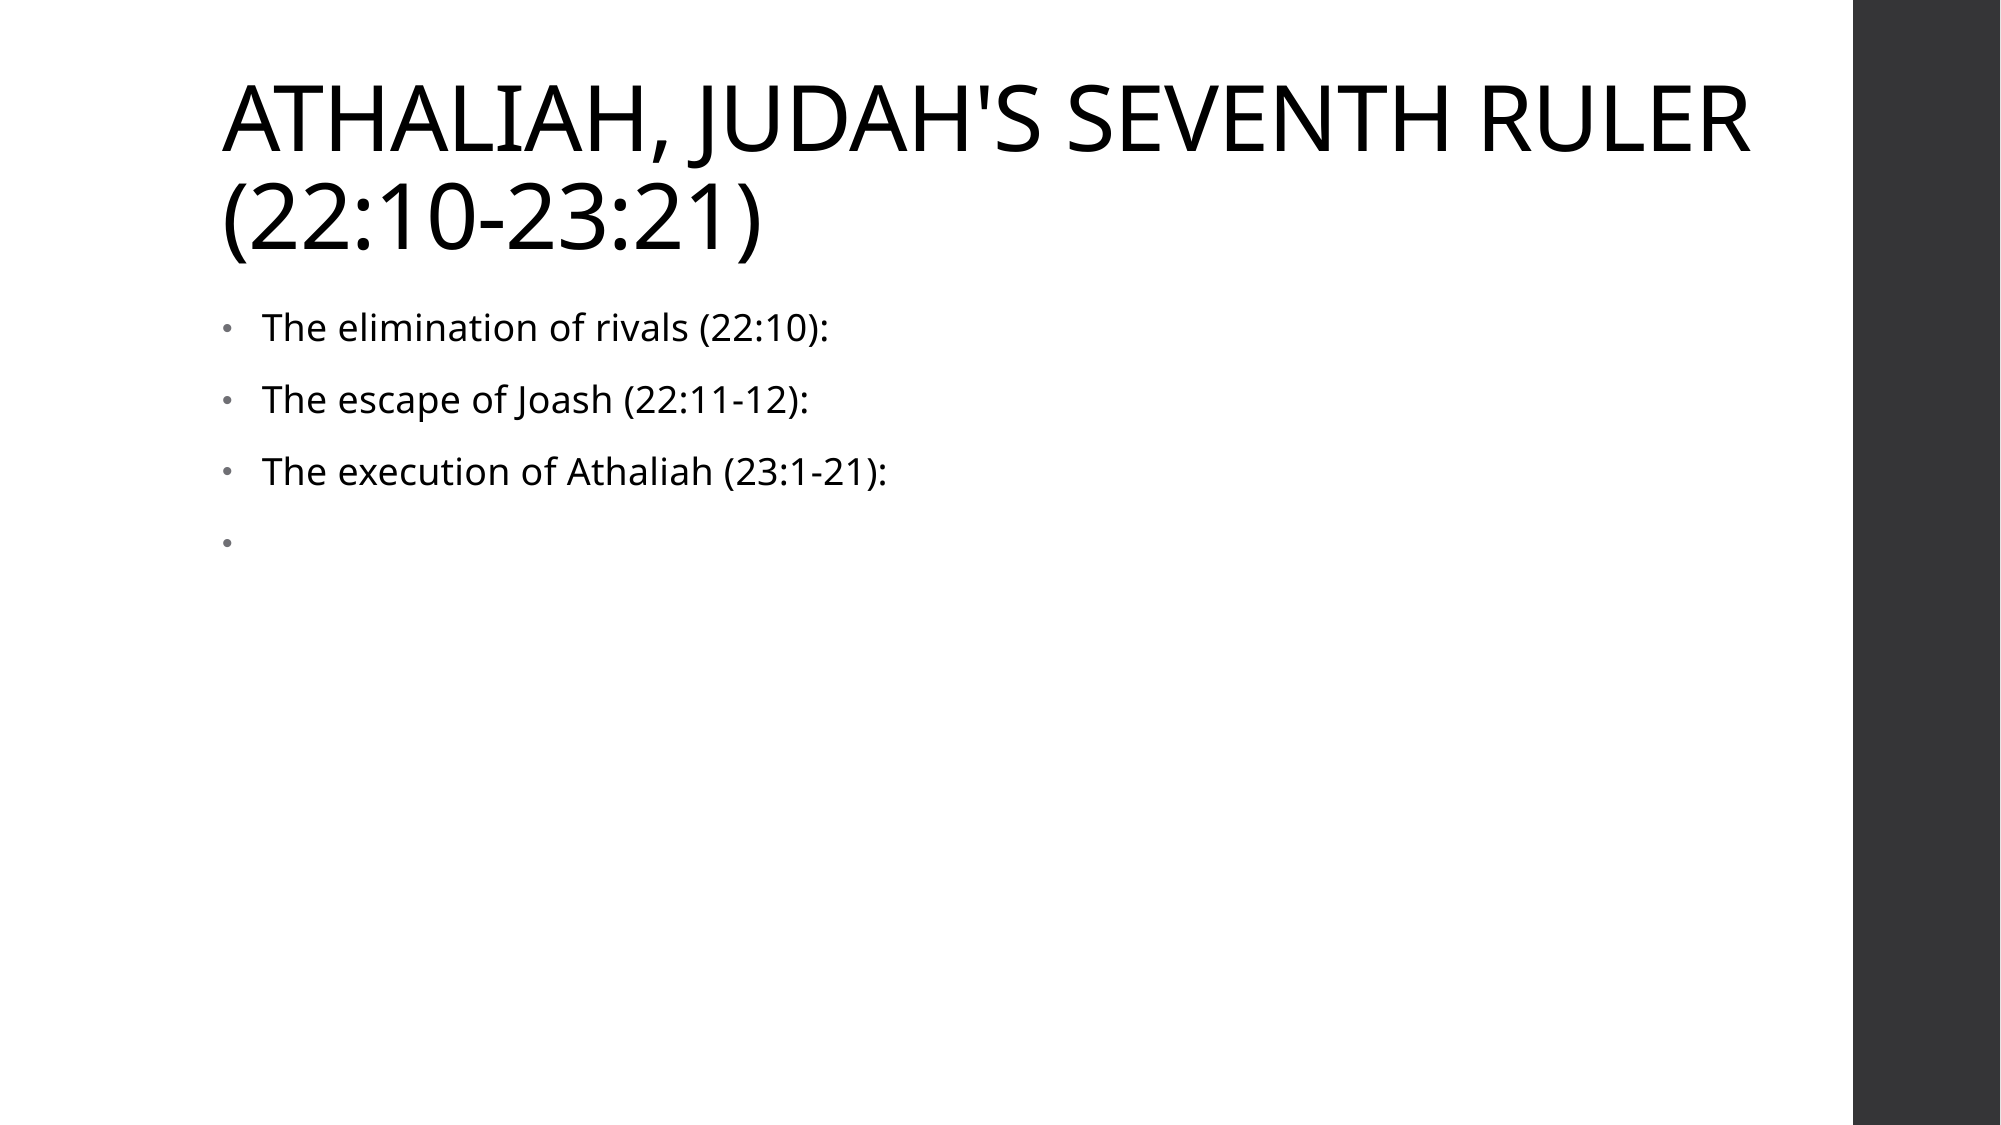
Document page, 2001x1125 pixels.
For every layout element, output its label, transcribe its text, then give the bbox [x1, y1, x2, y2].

list The elimination of rivals (22:10): The escape of Joash (22:11-12): The execution of Athaliah (23:1-21): [206, 299, 1617, 1014]
title ATHALIAH, JUDAH'S SEVENTH RULER (22:10-23:21) [206, 60, 1797, 278]
